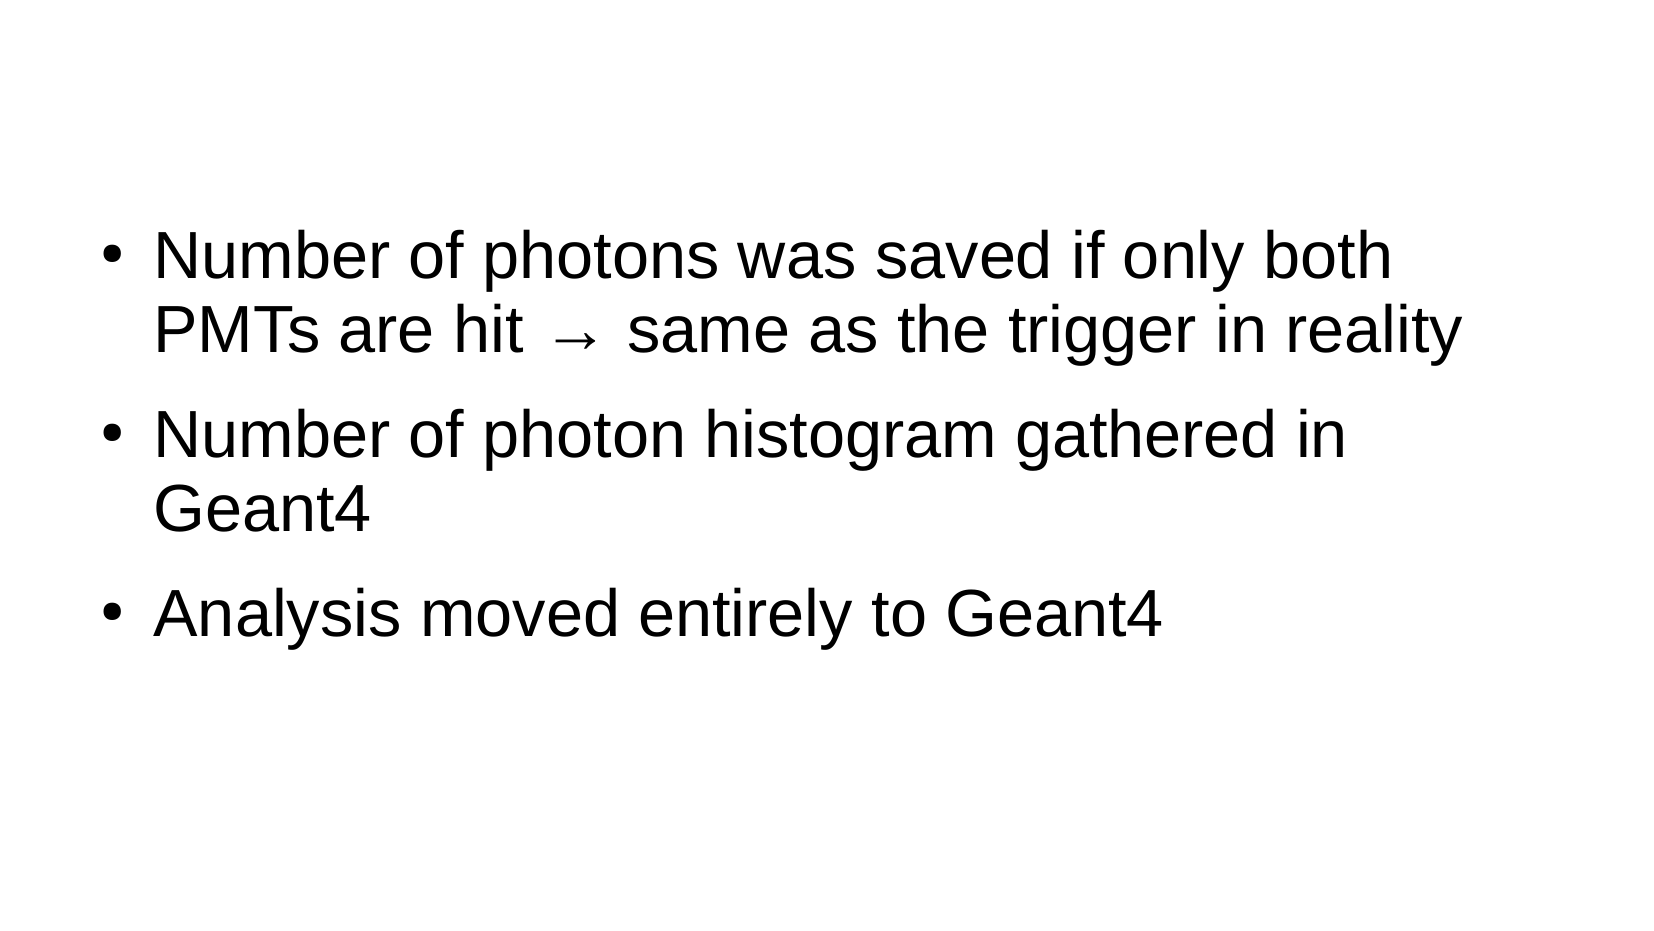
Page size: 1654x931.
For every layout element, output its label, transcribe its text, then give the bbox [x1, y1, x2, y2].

list Number of photons was saved if only both PMTs are hit → same as the trigger in reality Number of photon histogram gathered in Geant4 Analysis moved entirely to Geant4 [82, 217, 1571, 758]
